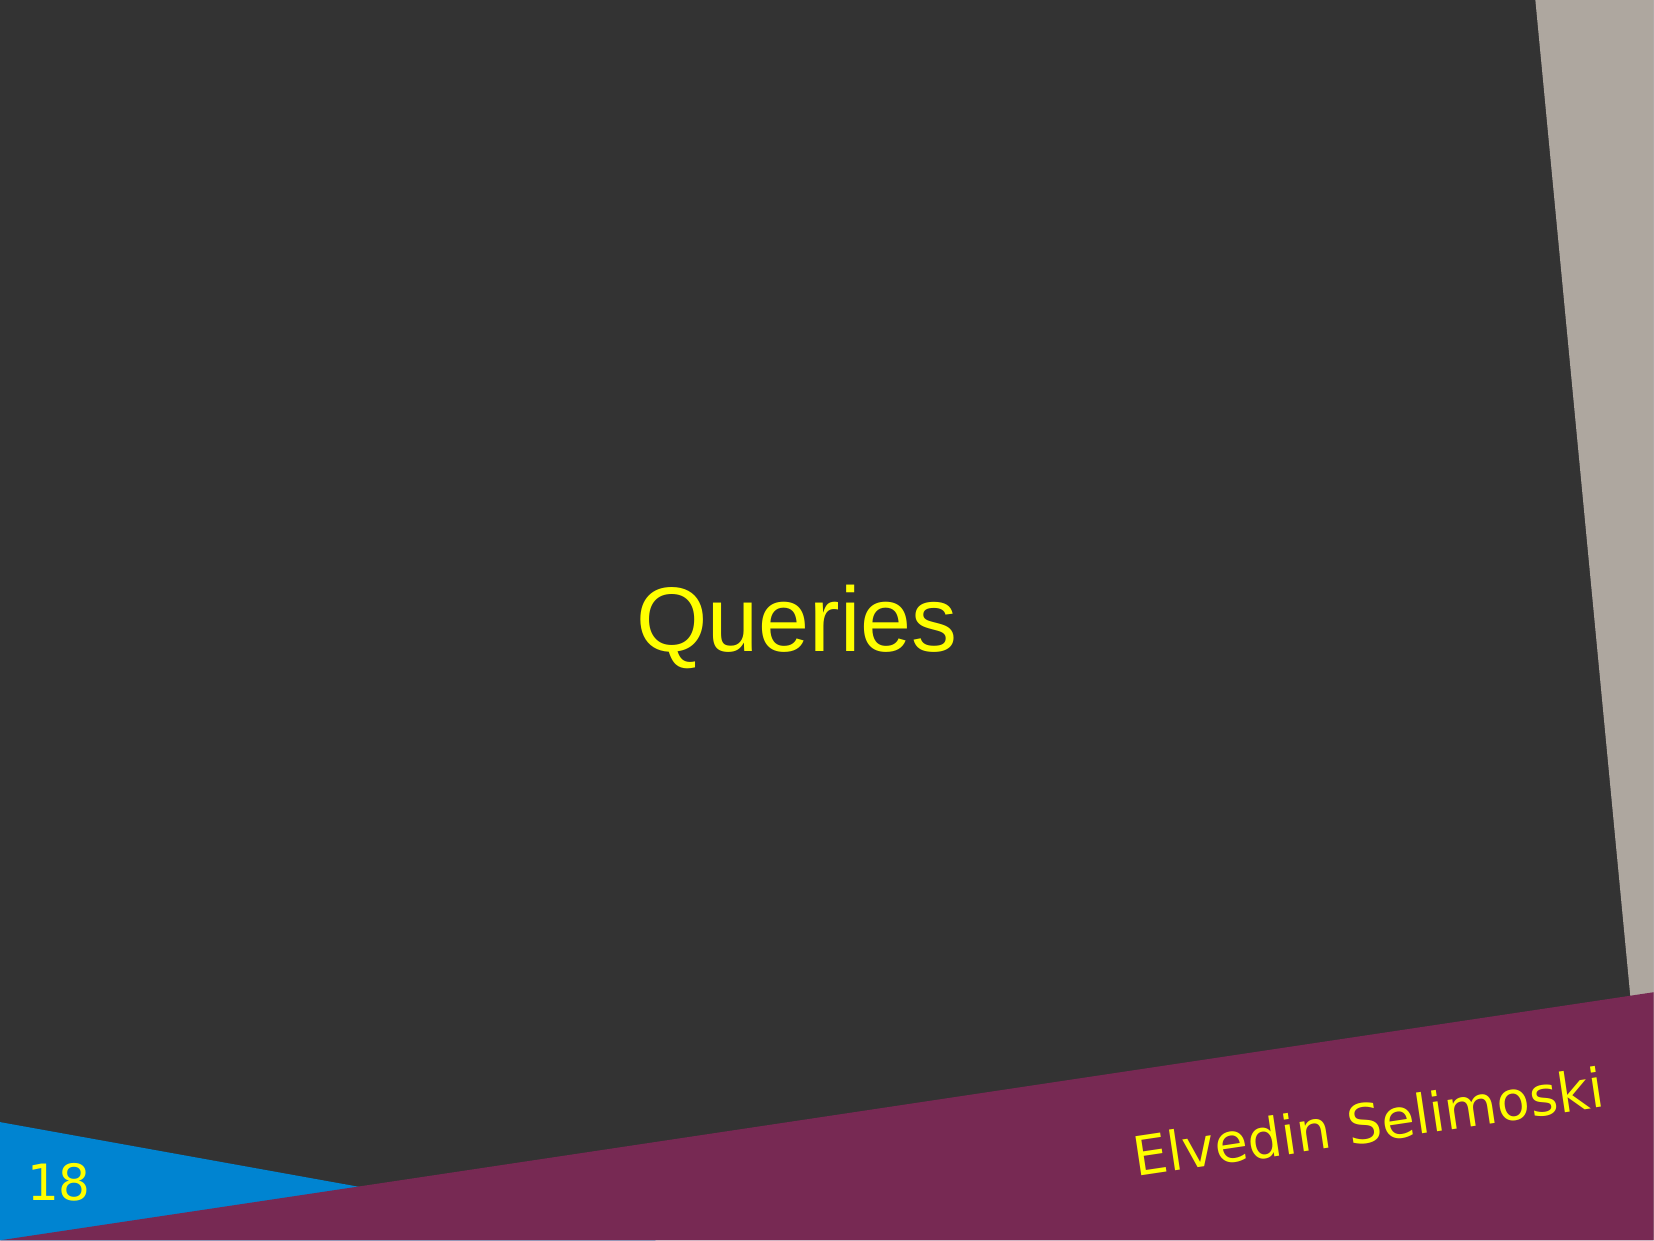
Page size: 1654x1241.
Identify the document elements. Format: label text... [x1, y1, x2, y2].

text_box Elvedin Selimoski [1052, 1015, 1629, 1239]
title Queries [53, 407, 1542, 833]
